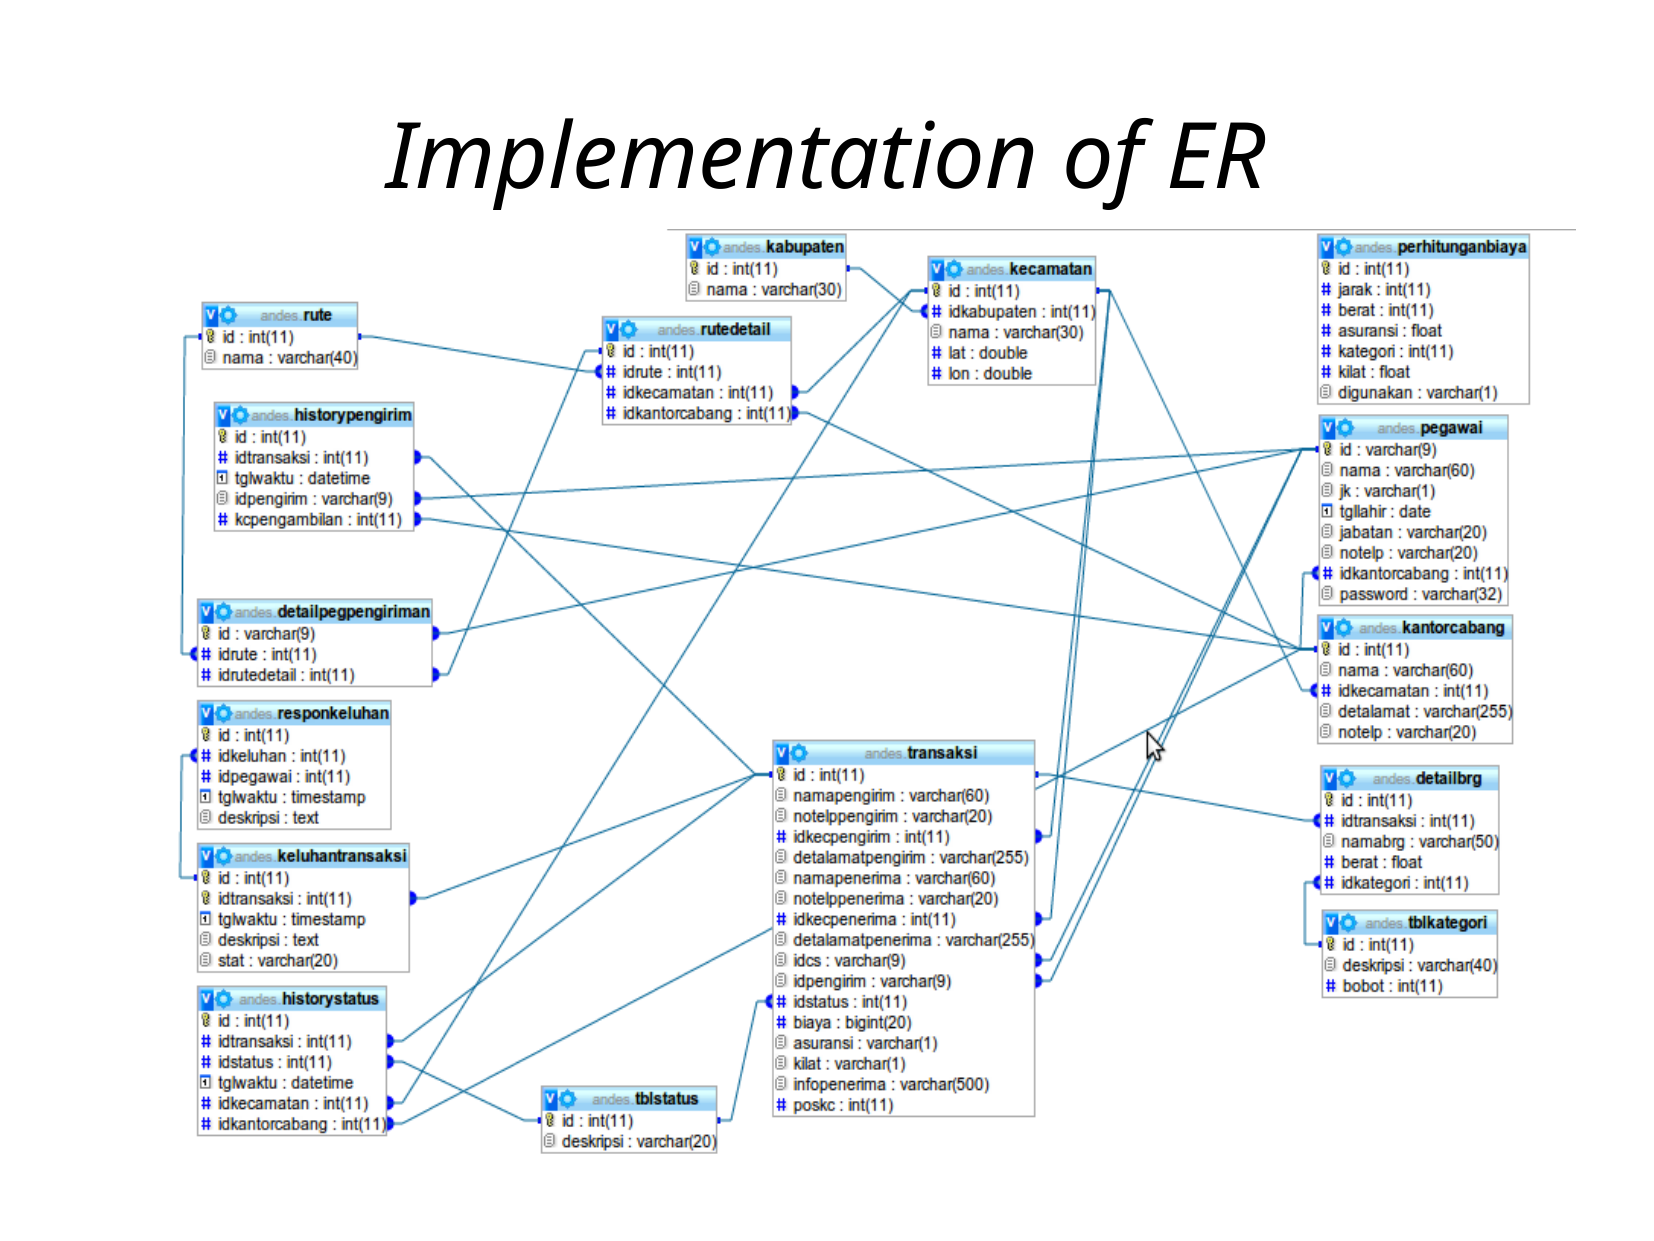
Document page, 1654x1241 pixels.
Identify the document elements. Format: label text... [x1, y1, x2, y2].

picture [150, 229, 1576, 1201]
title Implementation of ER [82, 49, 1571, 257]
